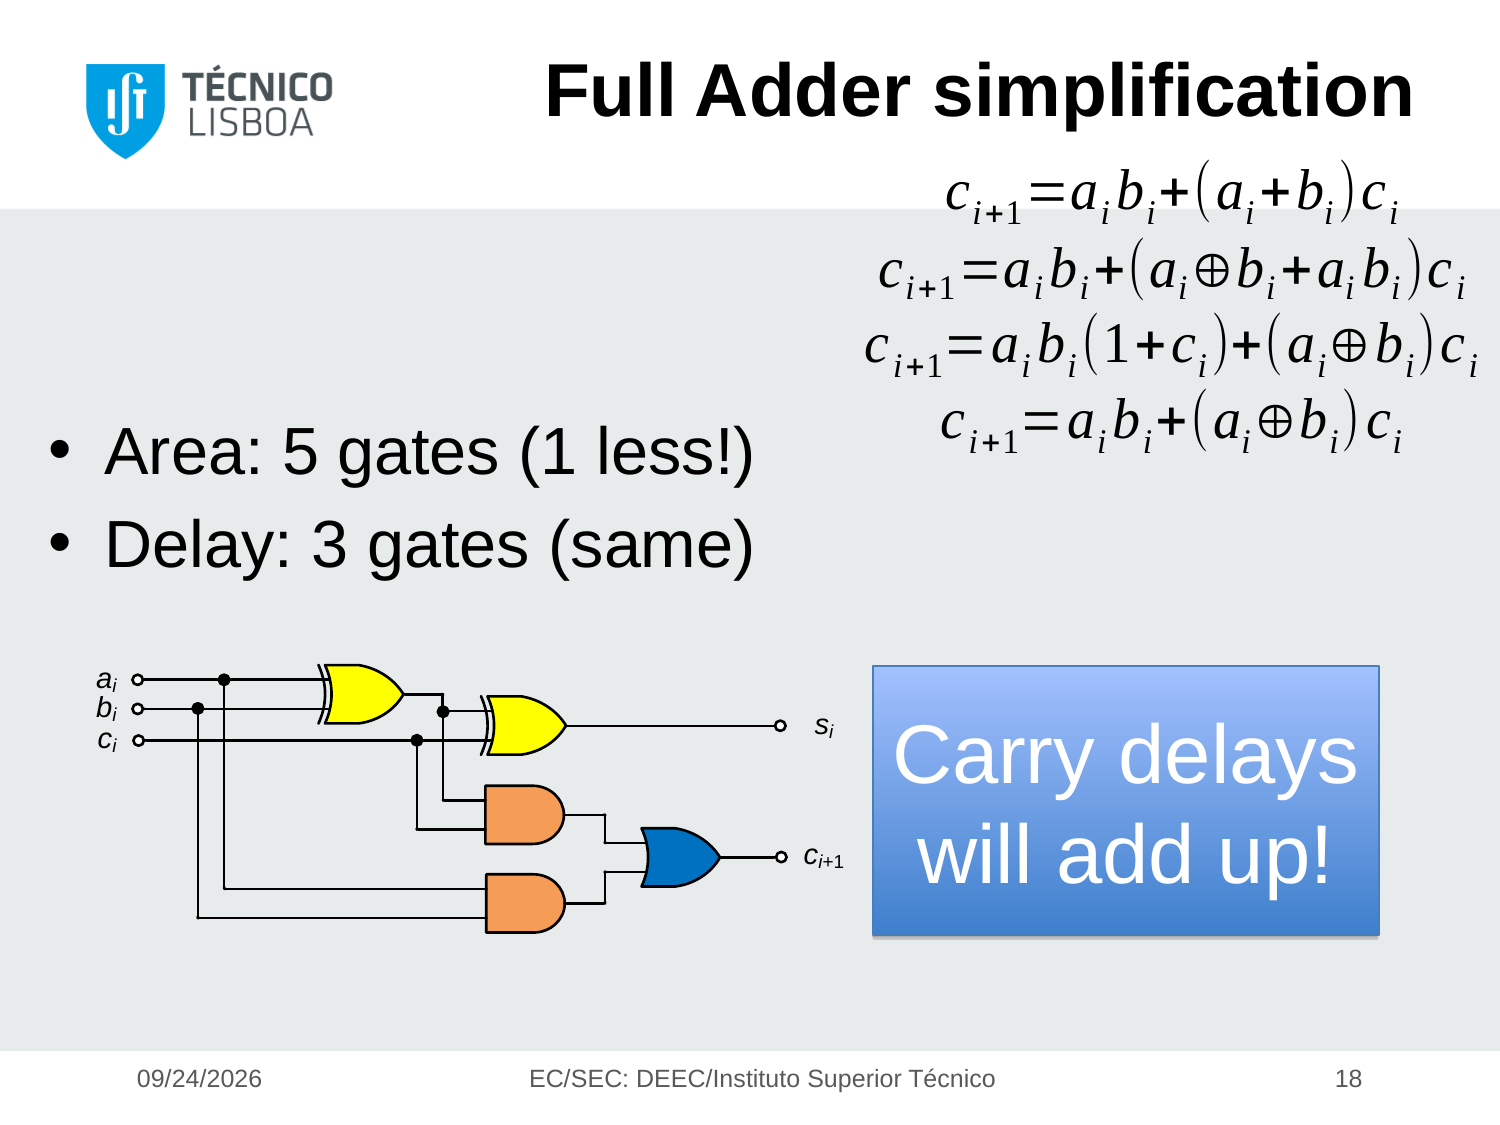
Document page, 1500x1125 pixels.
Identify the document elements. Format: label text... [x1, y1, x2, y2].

list Area: 5 gates (1 less!) Delay: 3 gates (same) [33, 400, 1290, 1005]
footer EC/SEC: DEEC/Instituto Superior Técnico [512, 1052, 1021, 1103]
title Full Adder simplification [529, 15, 1500, 158]
picture [0, 0, 1500, 1125]
text_box Carry delays will add up! [872, 665, 1379, 935]
chart [857, 157, 1486, 461]
slide_number 11/10/2020 [121, 1052, 425, 1103]
slide_number <number> [1077, 1052, 1378, 1103]
